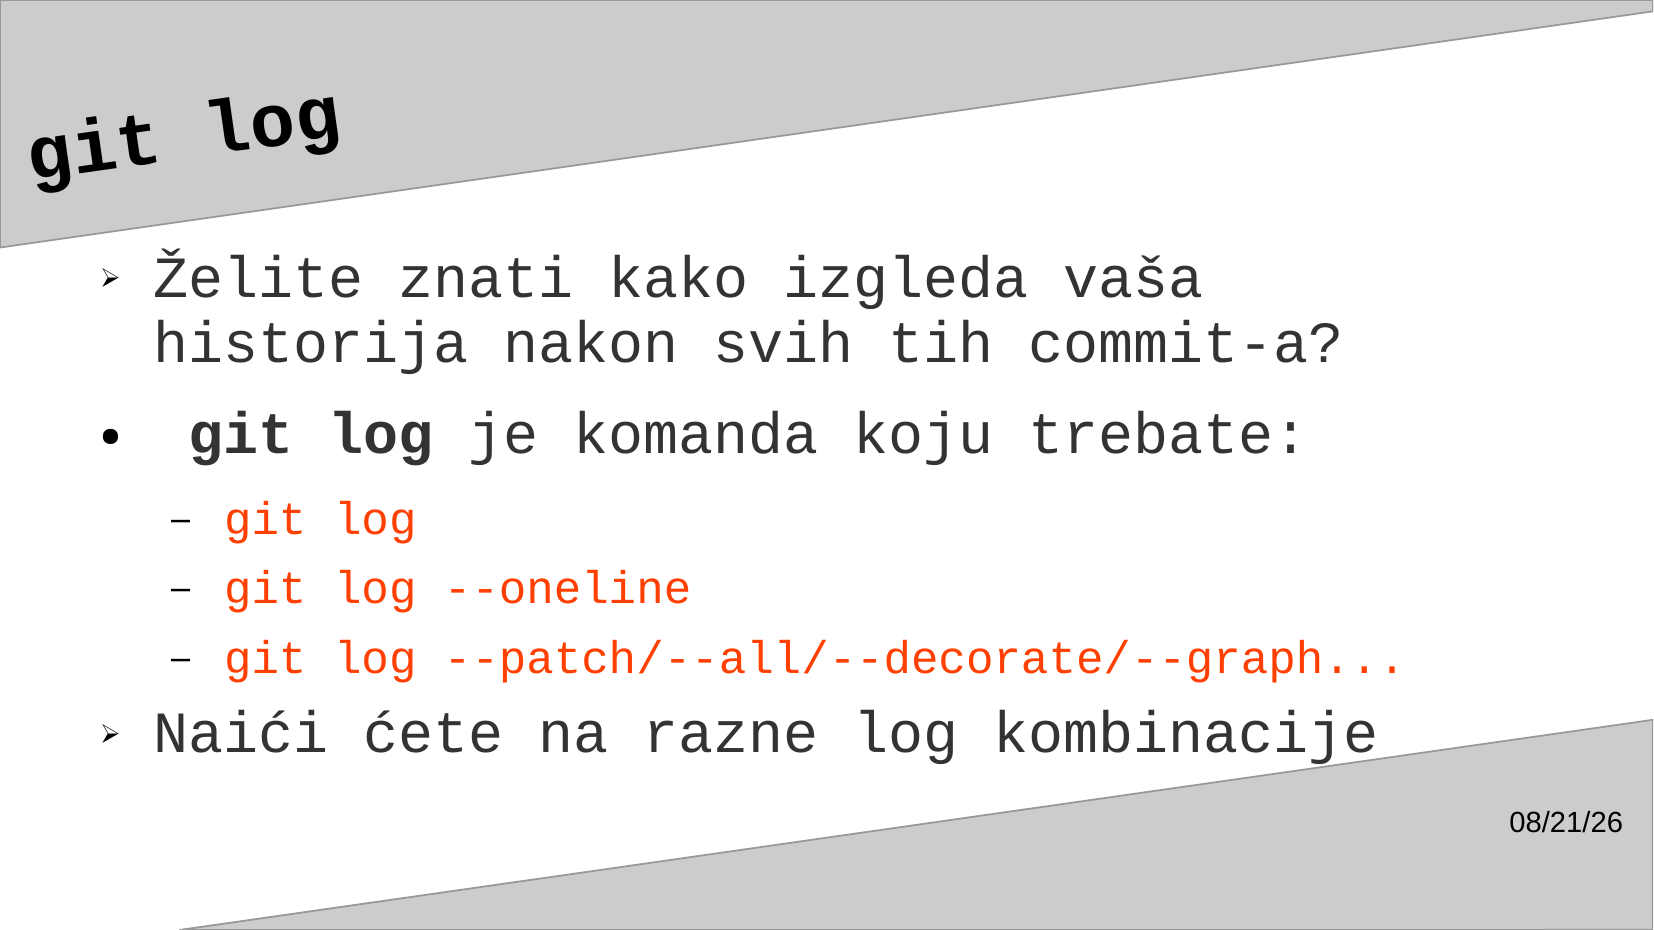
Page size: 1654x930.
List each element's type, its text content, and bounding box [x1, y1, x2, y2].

list Želite znati kako izgleda vaša historija nakon svih tih commit-a? git log je komanda koju trebate: git log git log --oneline git log --patch/--all/--decorate/--graph... Naići ćete na razne log kombinacije [82, 248, 1538, 788]
title git log [16, 0, 1501, 239]
